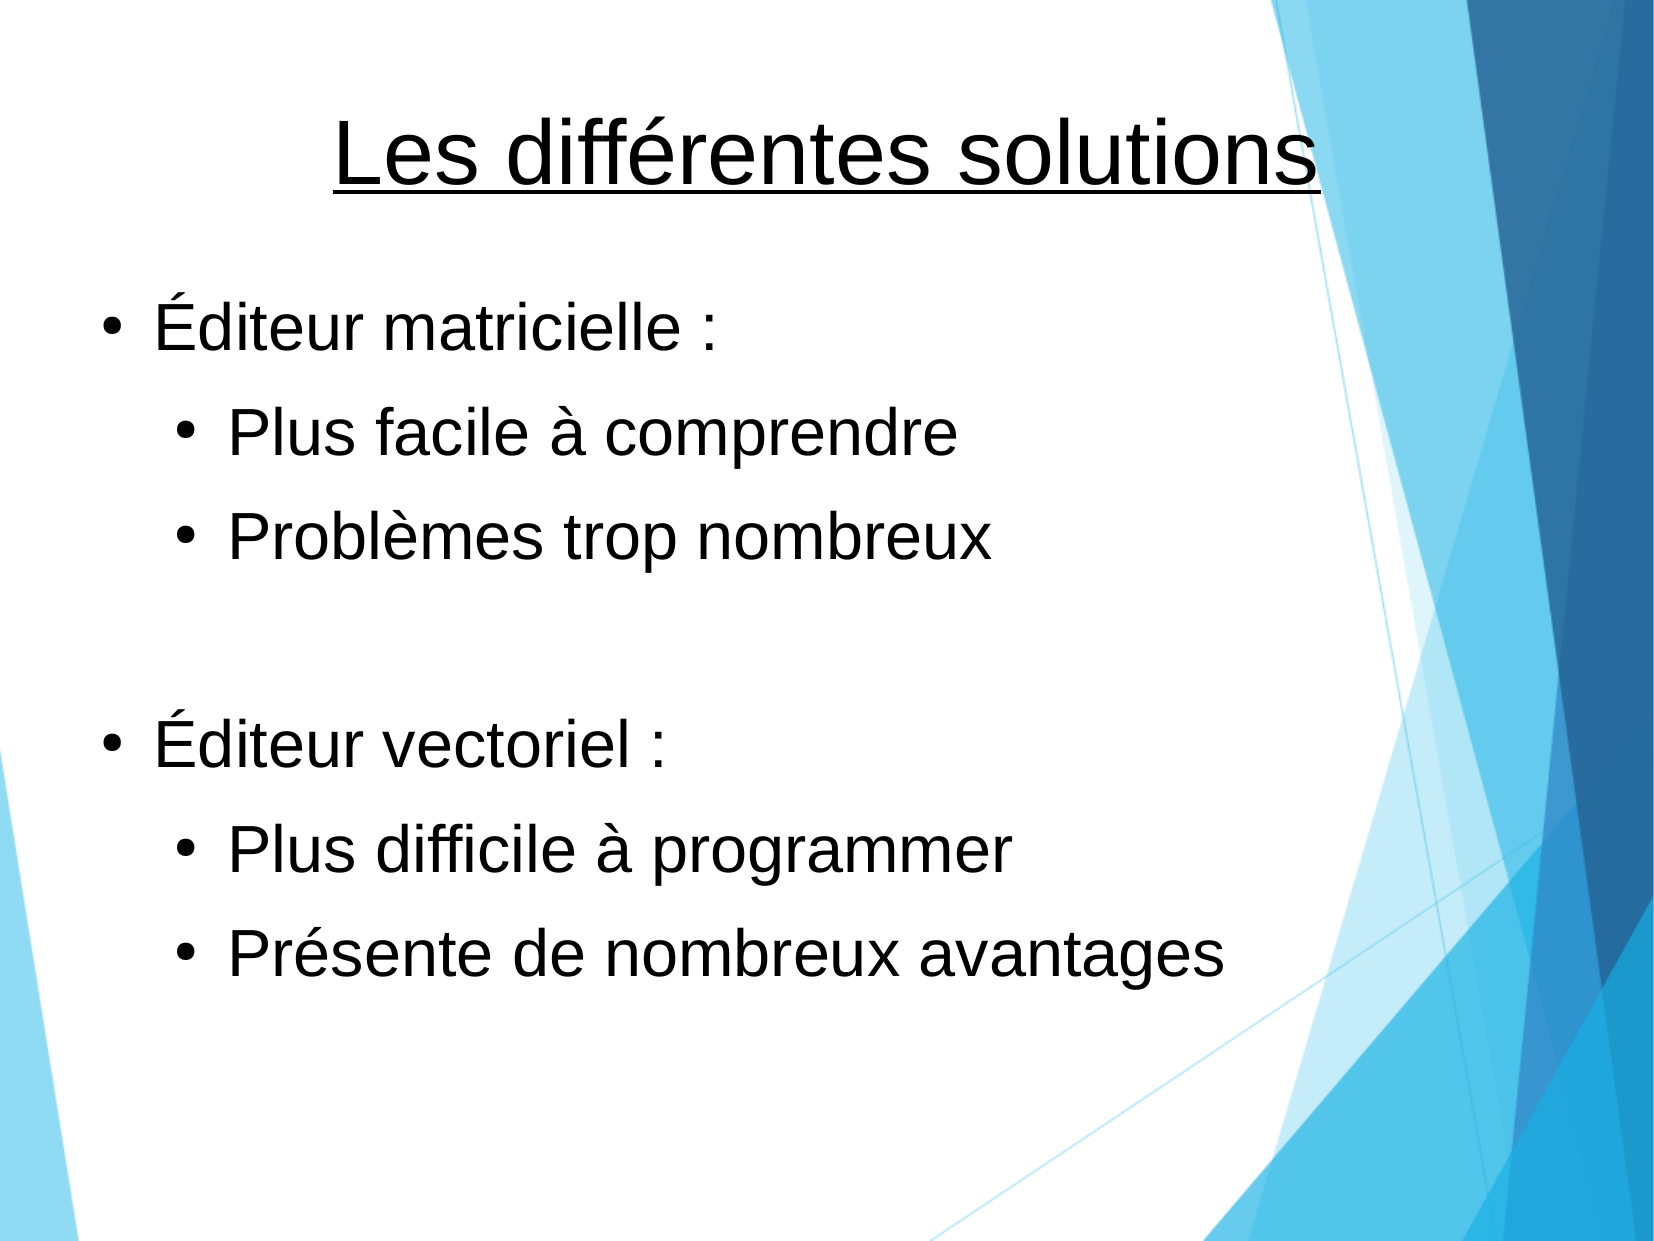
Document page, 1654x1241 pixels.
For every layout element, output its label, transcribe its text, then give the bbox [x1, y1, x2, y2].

list Éditeur matricielle : Plus facile à comprendre Problèmes trop nombreux Éditeur vectoriel : Plus difficile à programmer Présente de nombreux avantages [82, 290, 1571, 1010]
title Les différentes solutions [82, 49, 1571, 257]
picture [0, 0, 1654, 1241]
